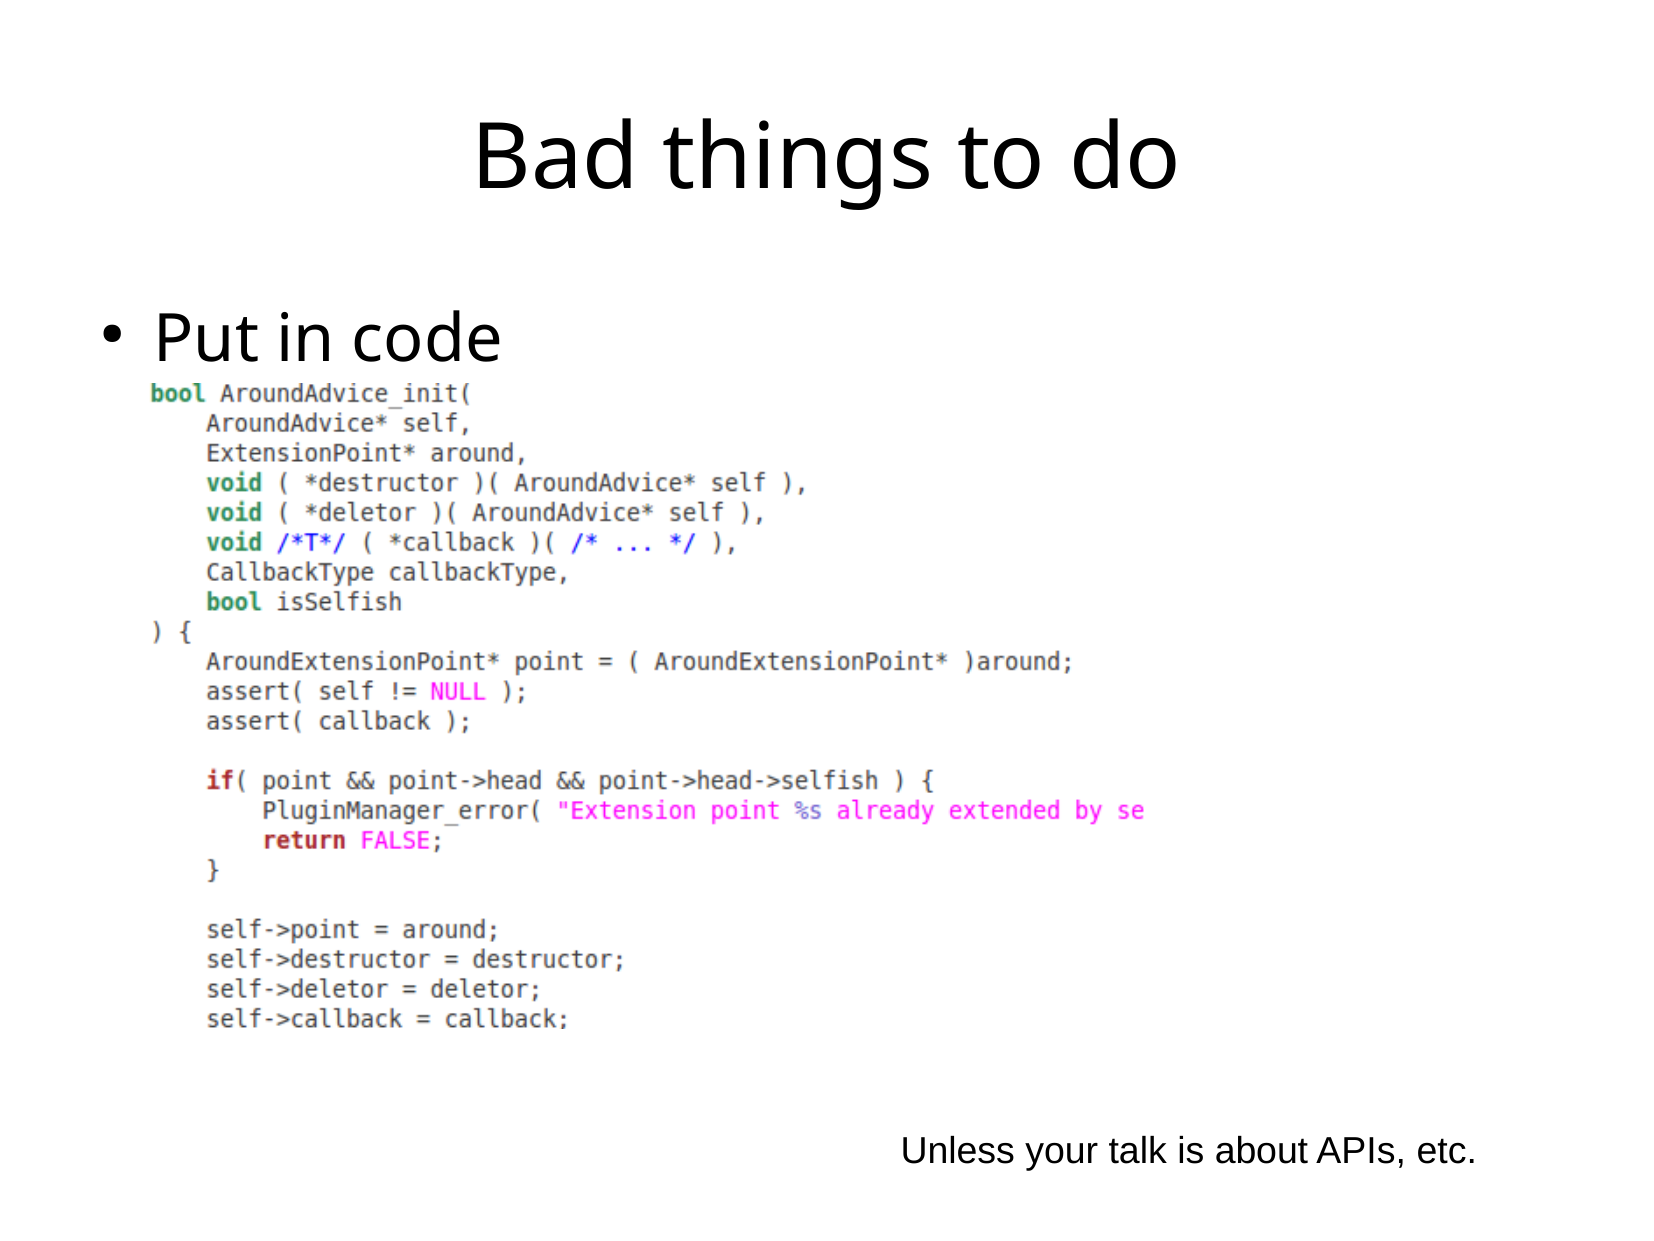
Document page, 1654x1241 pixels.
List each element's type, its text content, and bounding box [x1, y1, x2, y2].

list Put in code [82, 290, 1571, 1109]
title Bad things to do [82, 56, 1571, 250]
text_box Unless your talk is about APIs, etc. [885, 1122, 1536, 1179]
